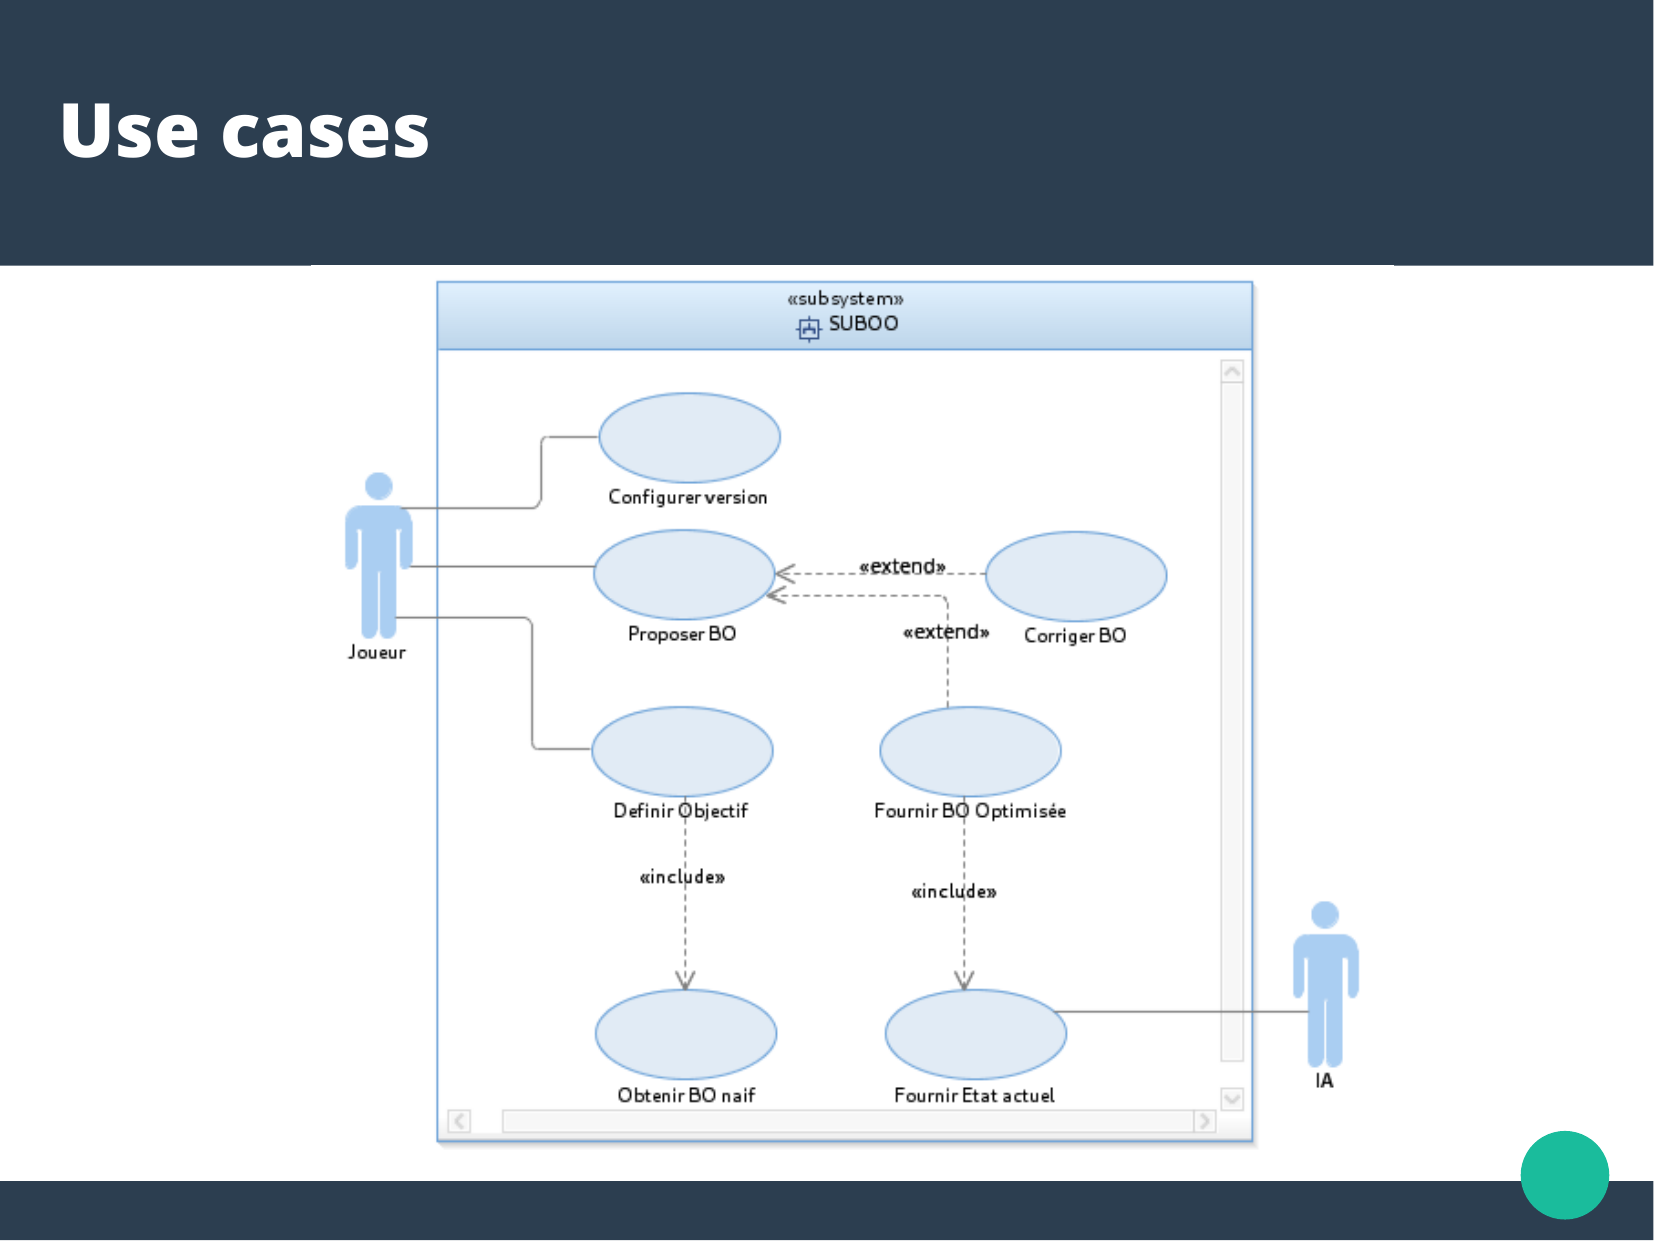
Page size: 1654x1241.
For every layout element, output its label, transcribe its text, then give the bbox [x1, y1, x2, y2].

title Use cases [59, 49, 1595, 207]
picture [311, 265, 1394, 1170]
